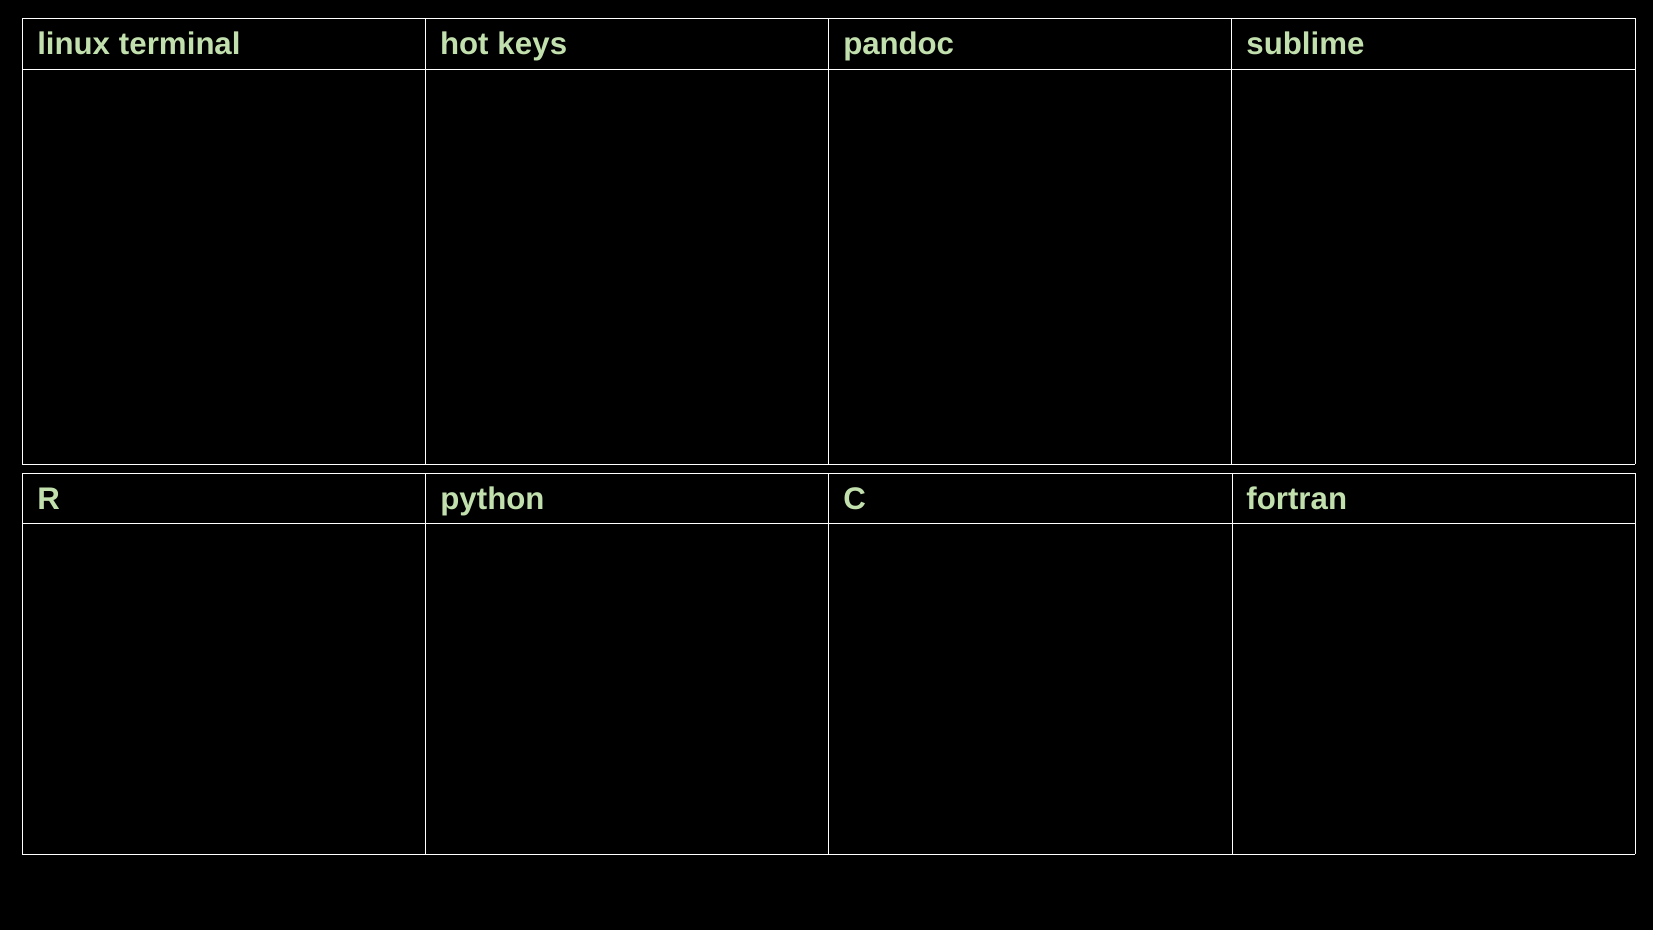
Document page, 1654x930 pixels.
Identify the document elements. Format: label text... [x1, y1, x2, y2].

table_cell [829, 70, 1231, 464]
table_header C [829, 474, 1232, 523]
table_cell [23, 70, 425, 464]
table_header pandoc [829, 19, 1231, 69]
table_header hot keys [426, 19, 828, 69]
table_cell [23, 524, 425, 854]
table_cell [1232, 70, 1635, 464]
table_cell [829, 524, 1232, 854]
table_cell [426, 524, 828, 854]
table_header sublime [1232, 19, 1635, 69]
table_cell [426, 70, 828, 464]
table_header R [23, 474, 425, 523]
table_header fortran [1233, 474, 1635, 523]
table_cell [1233, 524, 1635, 854]
table_header linux terminal [23, 19, 425, 69]
table_header python [426, 474, 828, 523]
